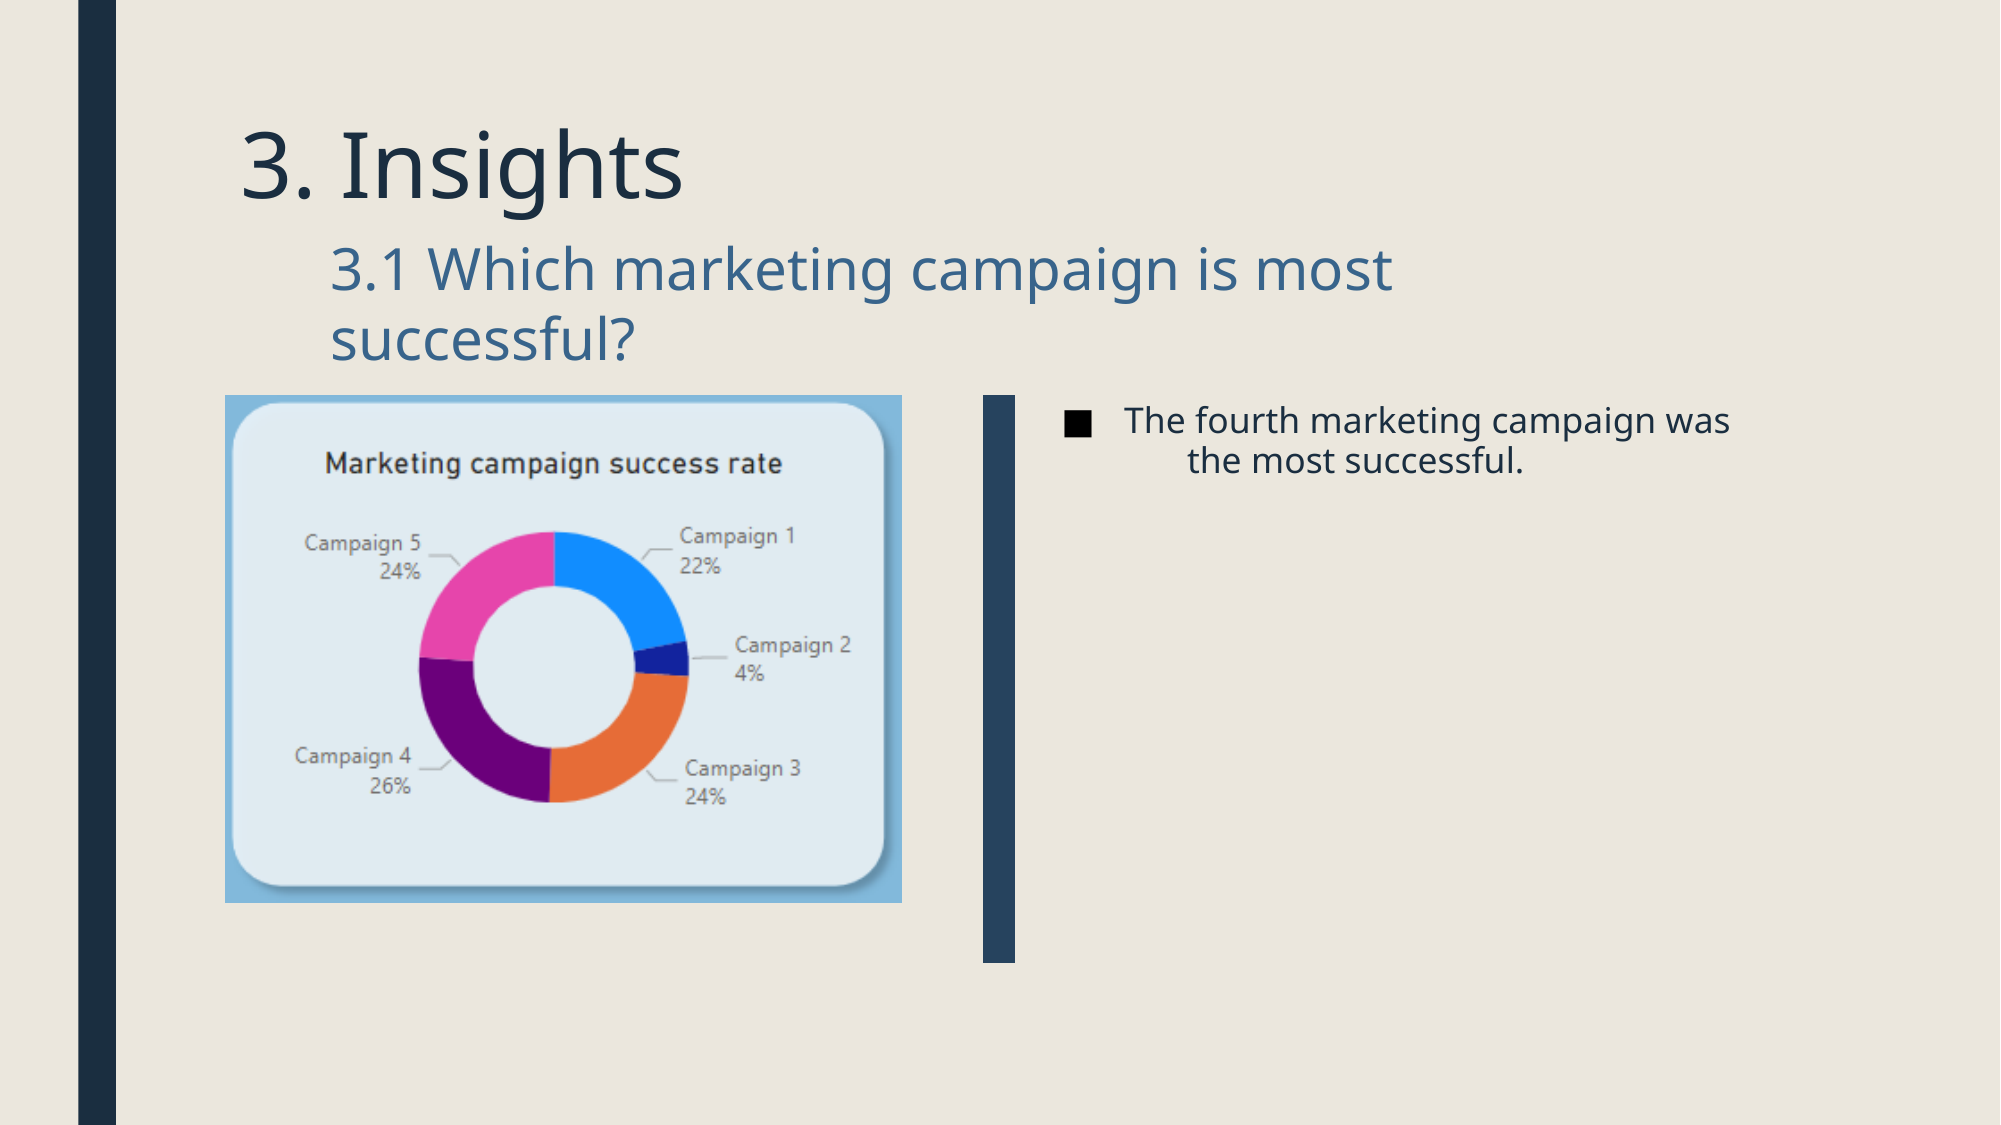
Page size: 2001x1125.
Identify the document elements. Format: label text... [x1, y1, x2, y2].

picture [225, 395, 902, 903]
text_box 3.1 Which marketing campaign is most successful? [315, 224, 1685, 382]
list The fourth marketing campaign was the most successful. [1046, 393, 1801, 982]
title 3. Insights [225, 112, 1801, 357]
text_box [983, 395, 1015, 963]
